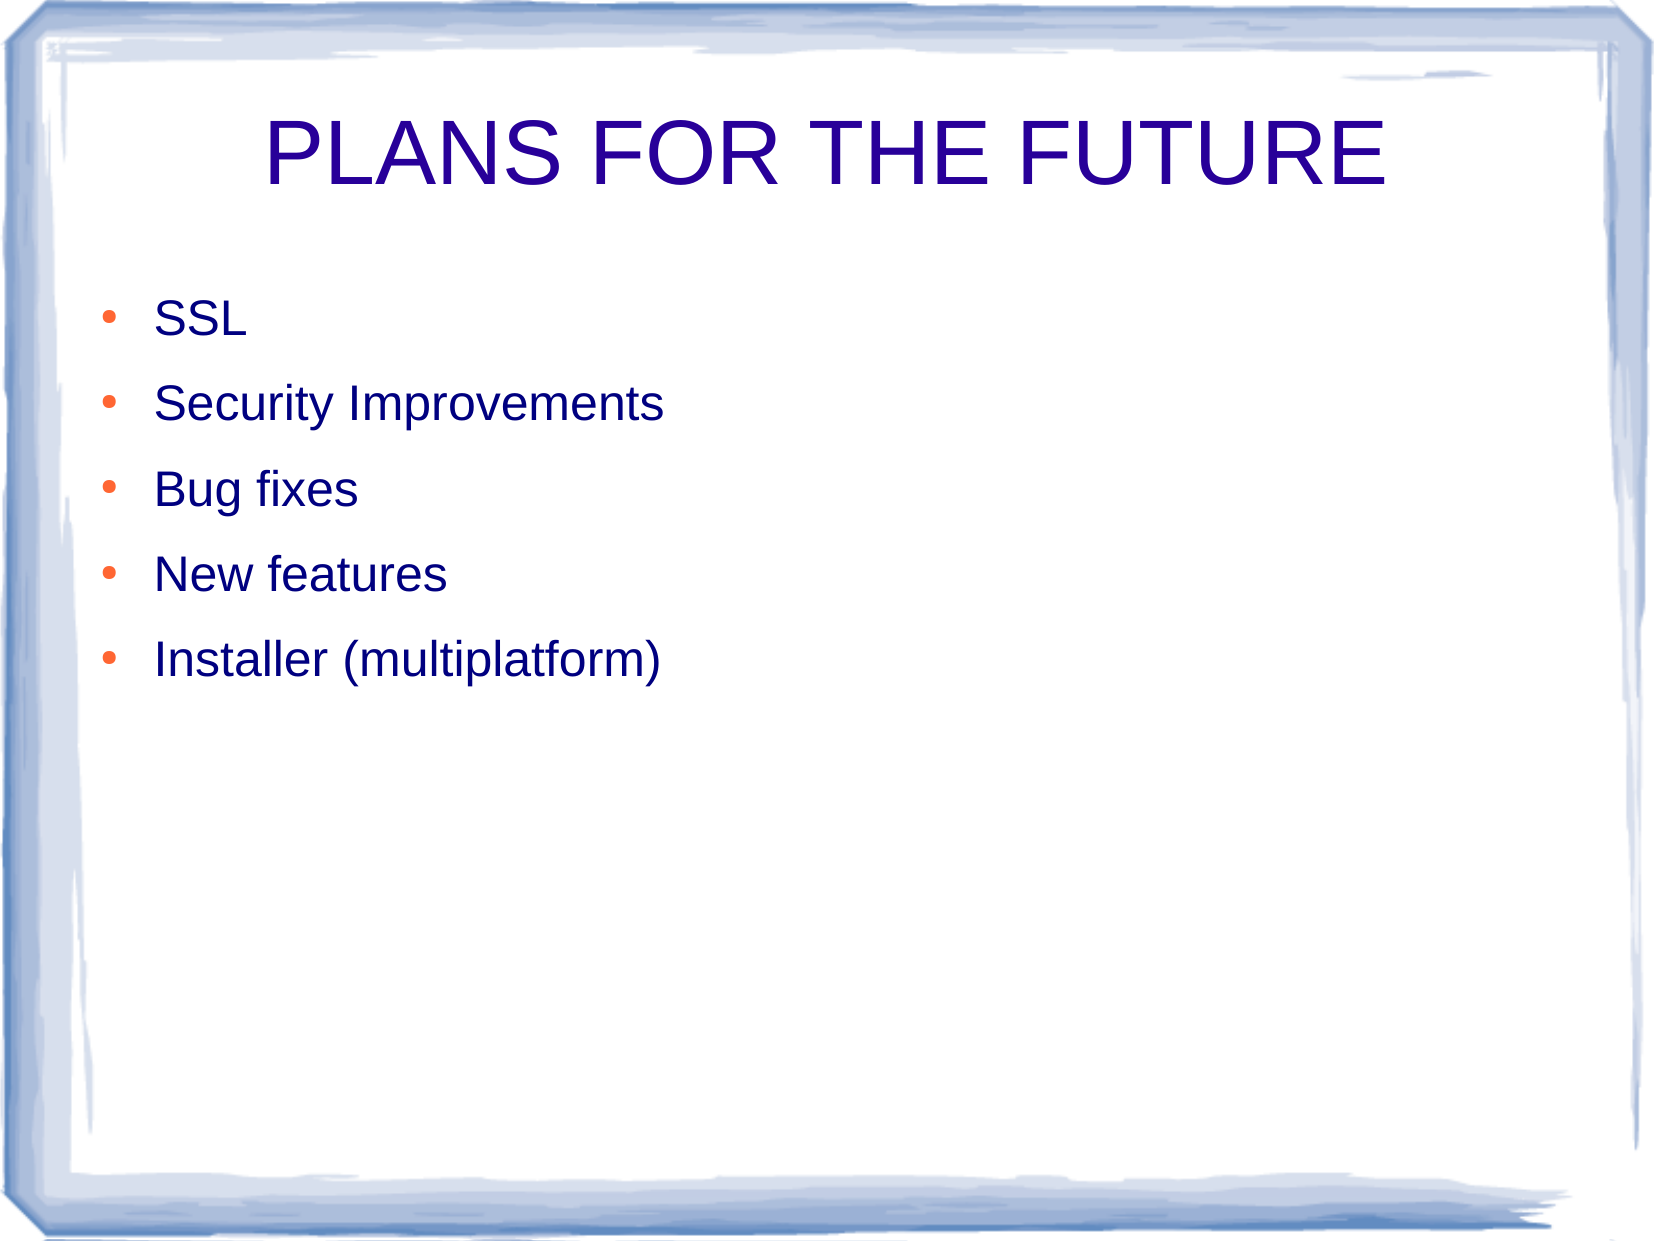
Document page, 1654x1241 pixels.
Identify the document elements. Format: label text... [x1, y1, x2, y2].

list SSL Security Improvements Bug fixes New features Installer (multiplatform) [82, 290, 1538, 995]
title PLANS FOR THE FUTURE [82, 49, 1571, 257]
picture [0, 0, 1654, 1241]
